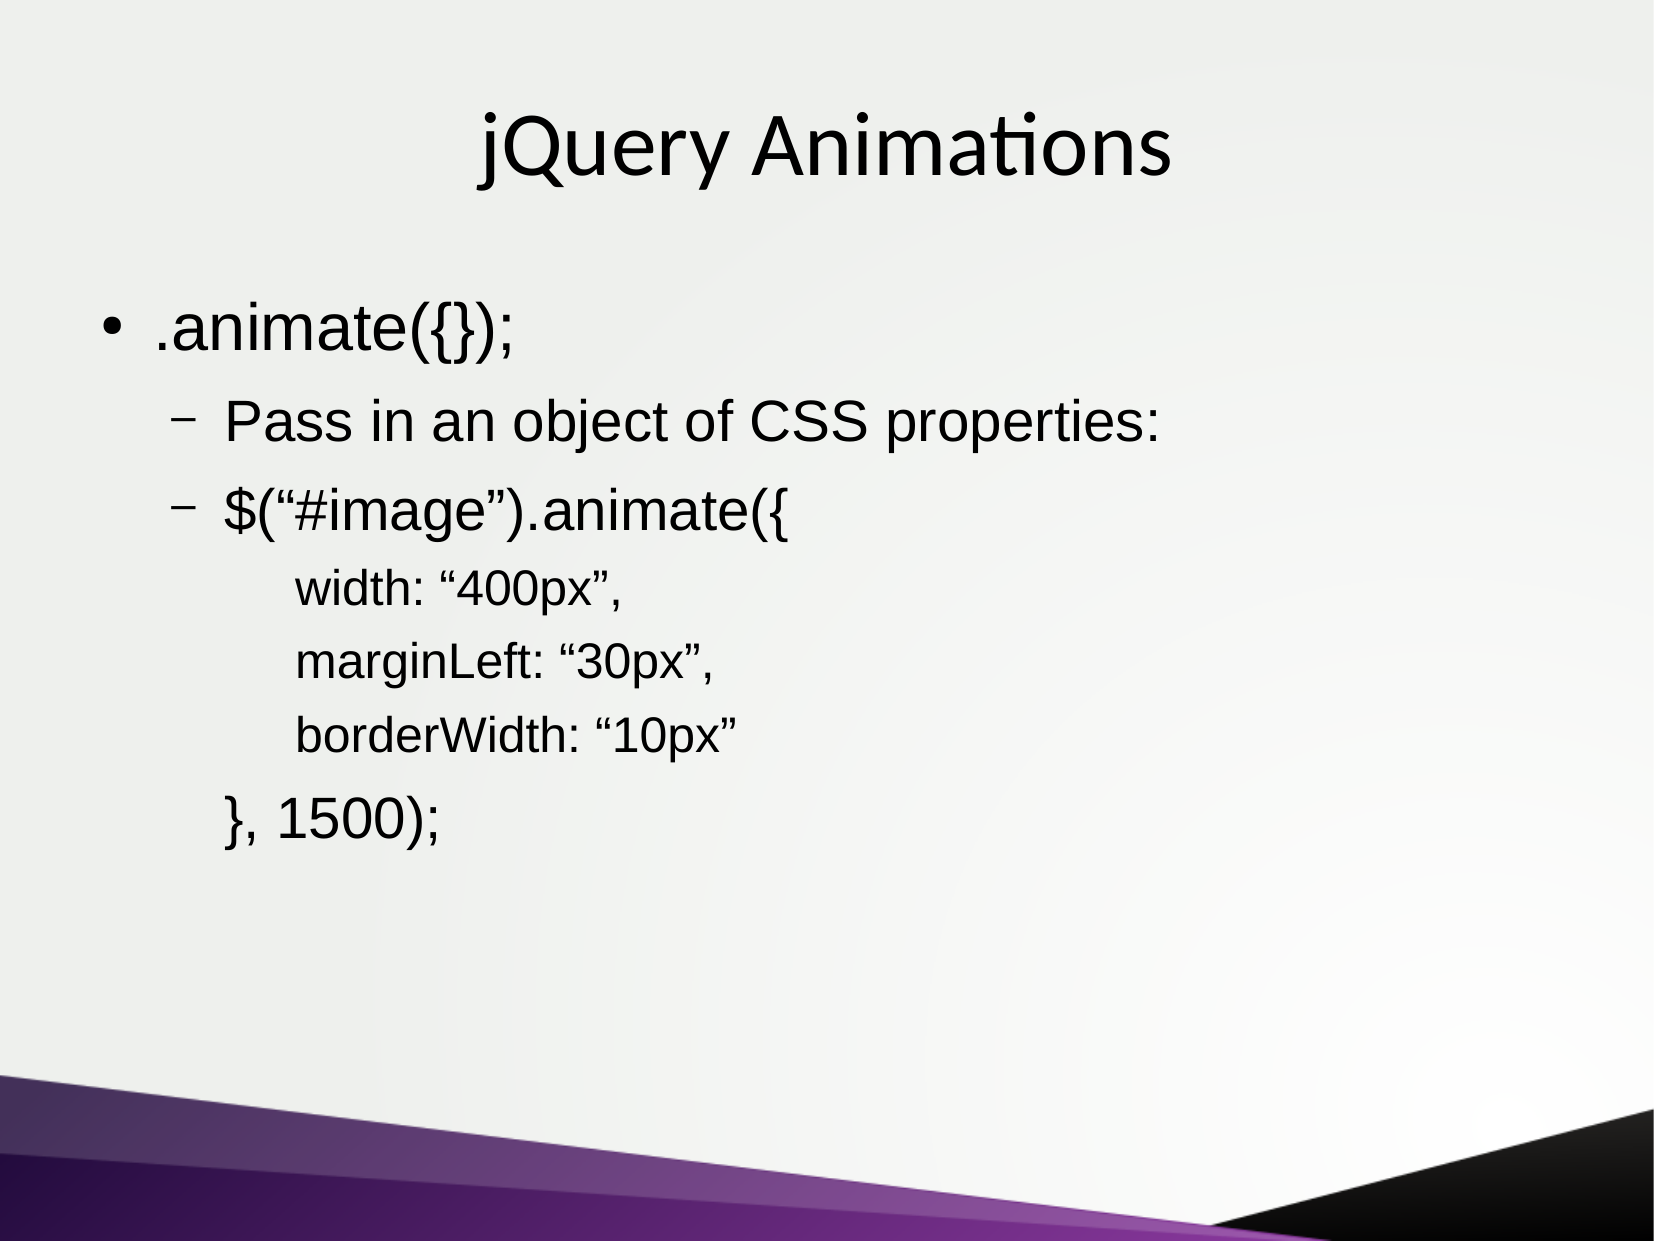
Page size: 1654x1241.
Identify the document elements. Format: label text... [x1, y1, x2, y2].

title jQuery Animations [82, 49, 1571, 257]
list .animate({}); Pass in an object of CSS properties: $(“#image”).animate({ width: “400px”, marginLeft: “30px”, borderWidth: “10px” }, 1500); [82, 290, 1571, 1010]
picture [0, 0, 1654, 1241]
